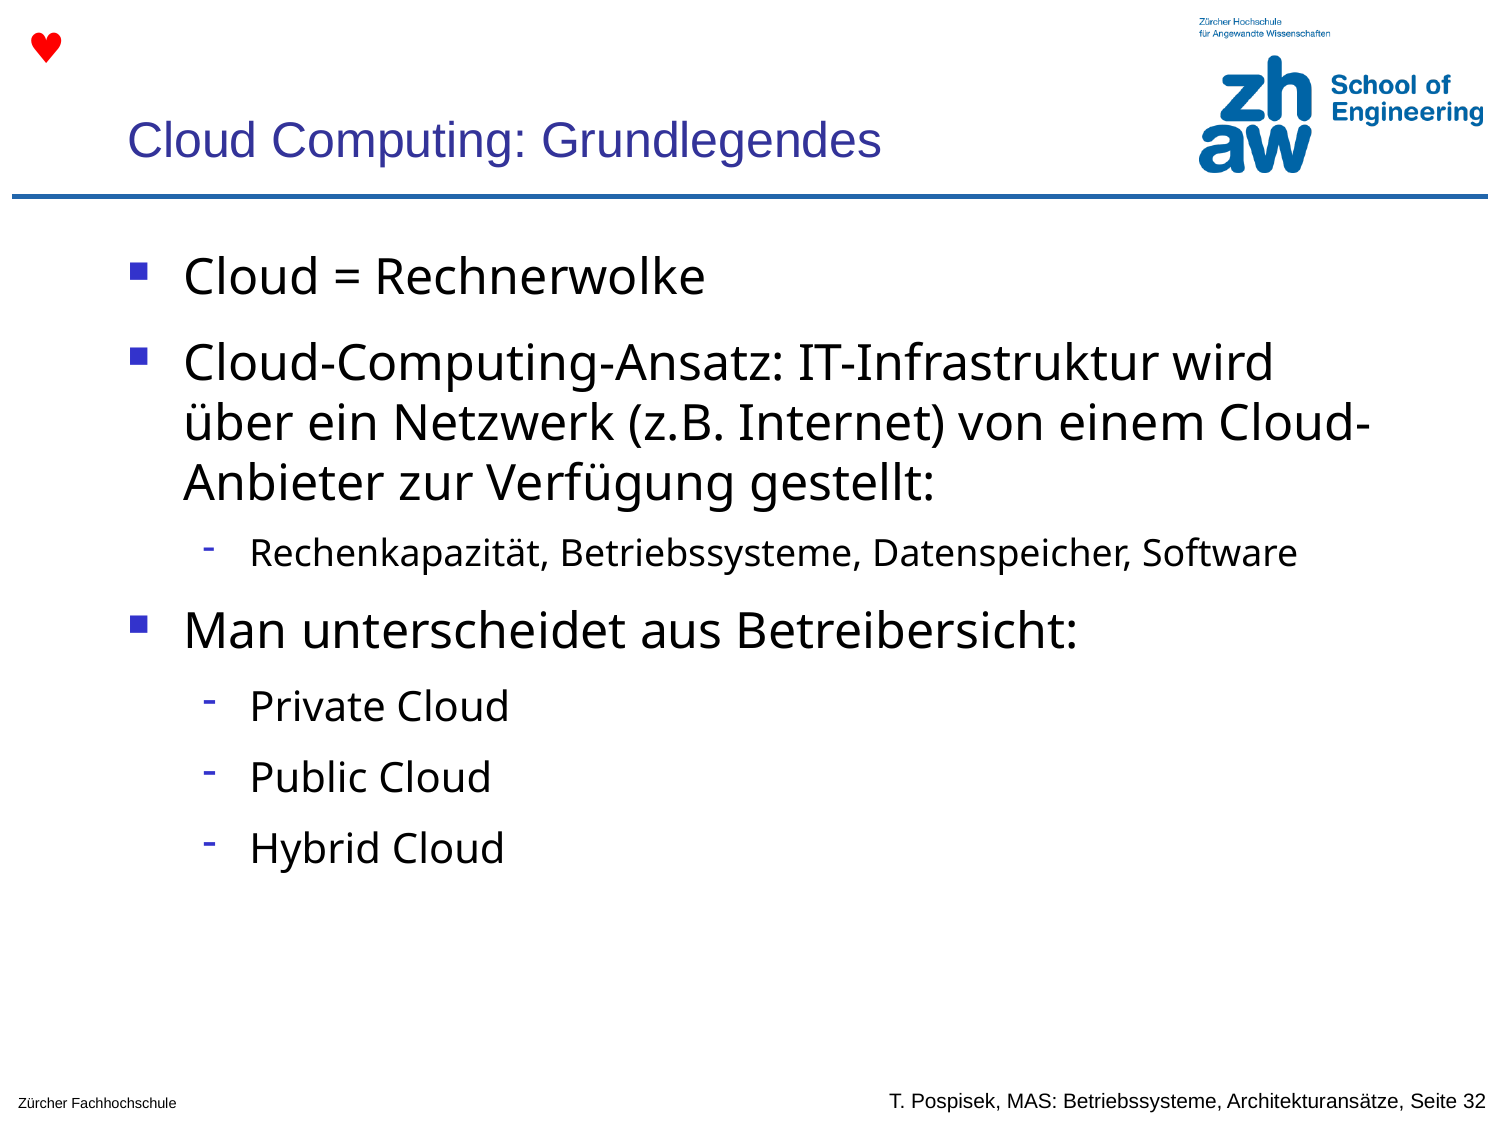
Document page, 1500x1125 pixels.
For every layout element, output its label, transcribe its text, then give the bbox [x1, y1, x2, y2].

picture [1199, 18, 1483, 173]
list Cloud = Rechnerwolke Cloud-Computing-Ansatz: IT-Infrastruktur wird über ein Netzwerk (z.B. Internet) von einem Cloud-Anbieter zur Verfügung gestellt: Rechenkapazität, Betriebssysteme, Datenspeicher, Software Man unterscheidet aus Betreibersicht: Private Cloud Public Cloud Hybrid Cloud [112, 237, 1388, 938]
text_box ♥️ [12, 11, 95, 84]
title Cloud Computing: Grundlegendes [112, 50, 1391, 175]
